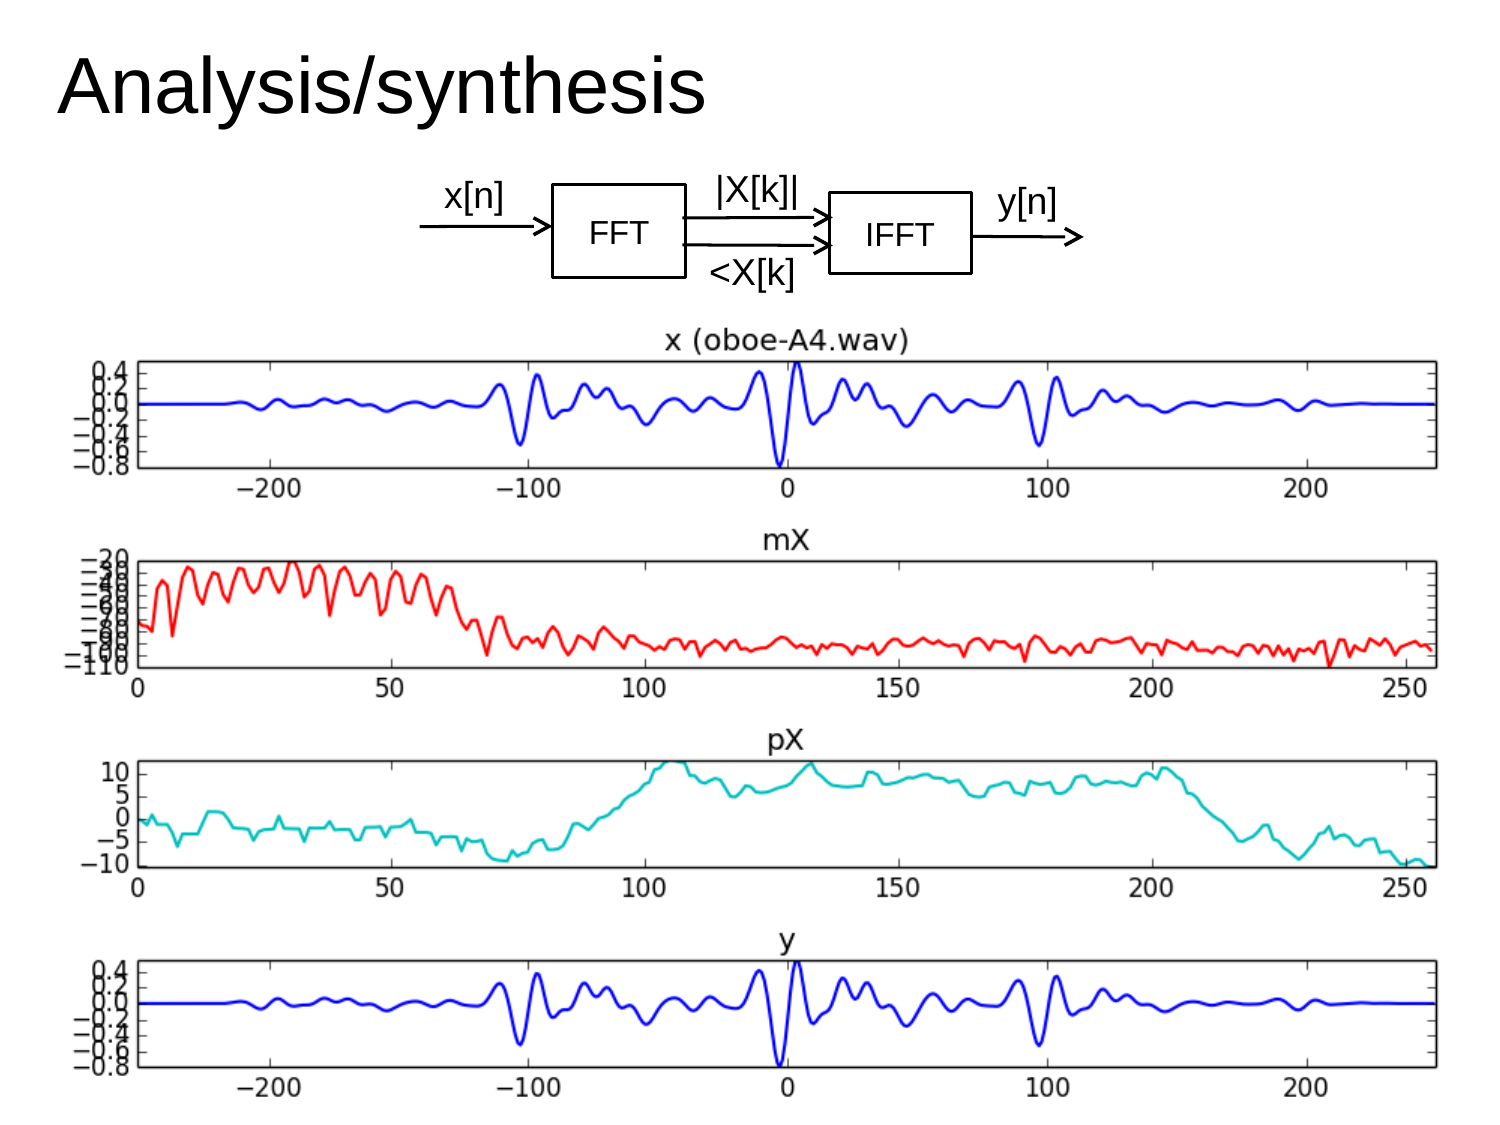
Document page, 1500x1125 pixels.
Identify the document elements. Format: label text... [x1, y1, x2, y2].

text_box y[n] [982, 173, 1073, 231]
text_box FFT [552, 184, 686, 278]
text_box x[n] [429, 167, 520, 225]
text_box <X[k] [694, 243, 811, 301]
text_box |X[k]| [700, 161, 815, 218]
title Analysis/synthesis [57, 0, 1408, 180]
text_box IFFT [829, 192, 972, 274]
picture [37, 301, 1463, 1125]
